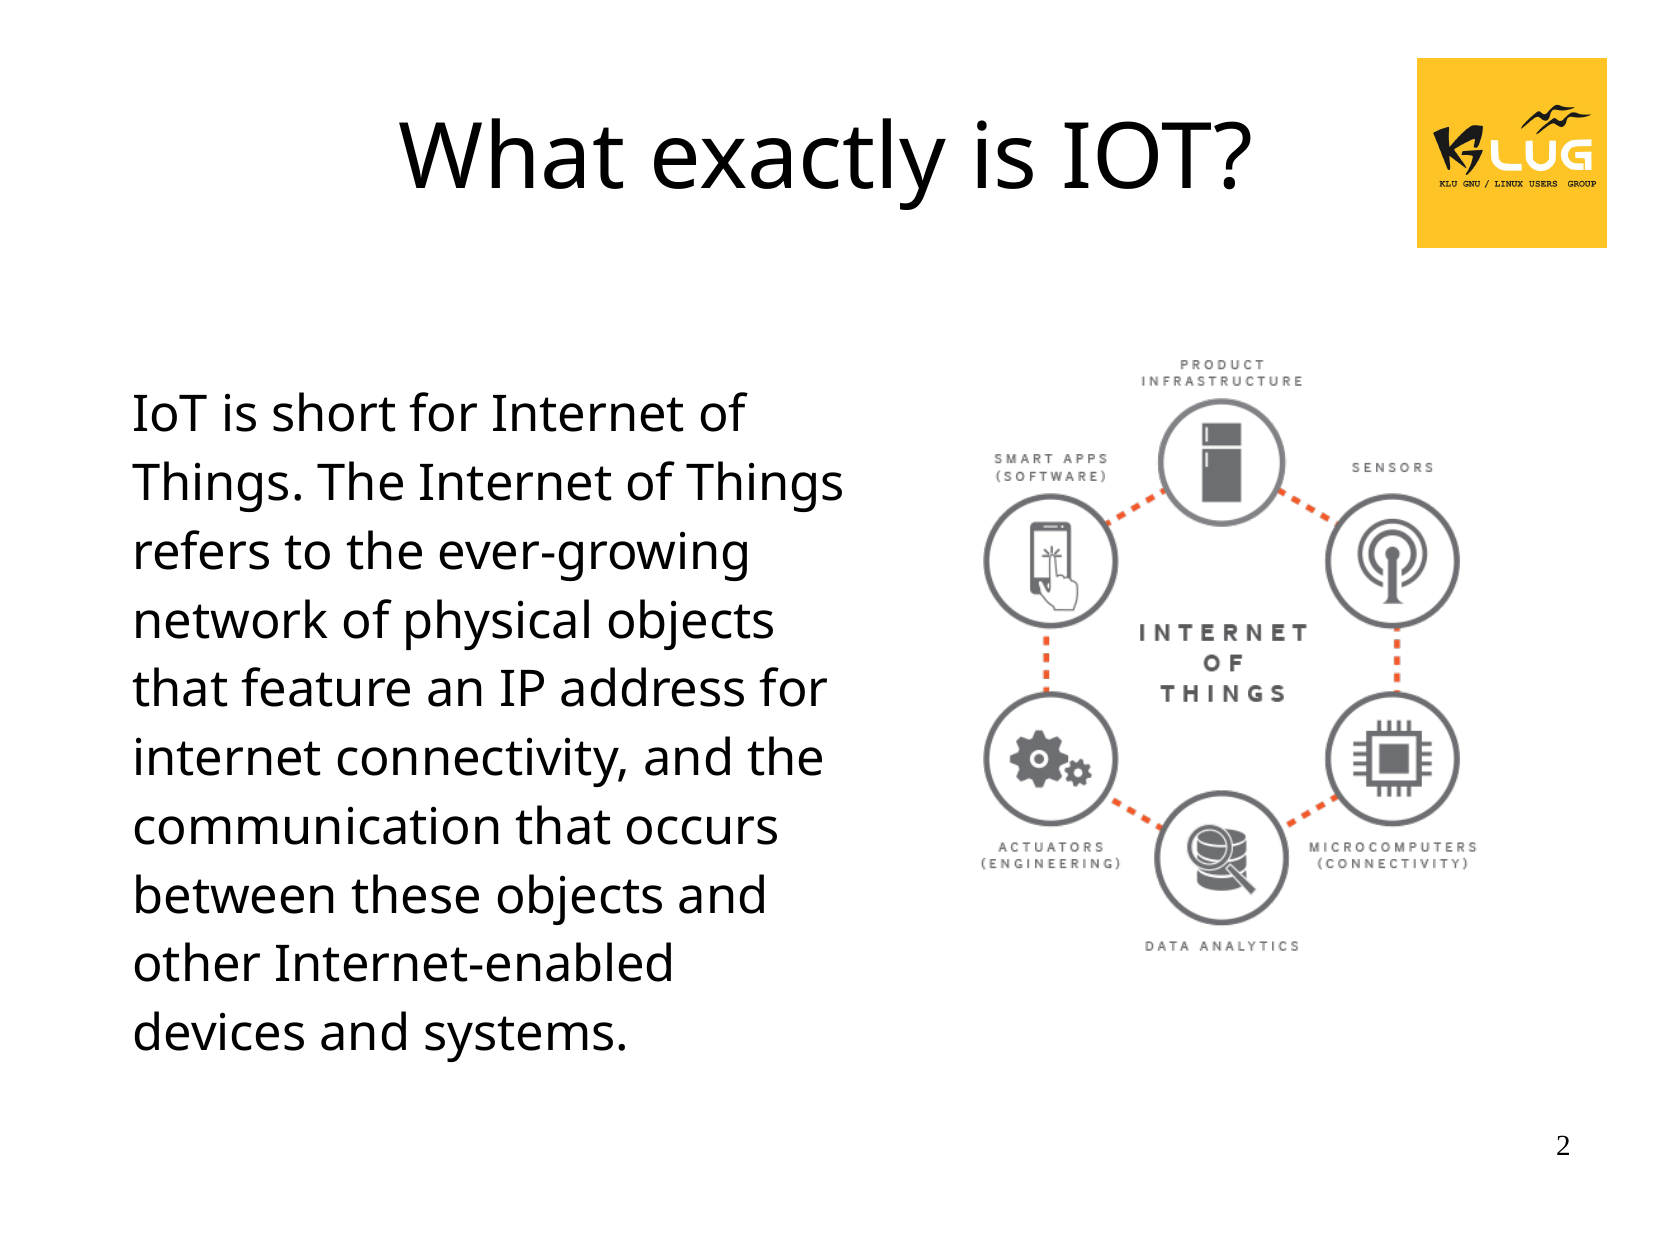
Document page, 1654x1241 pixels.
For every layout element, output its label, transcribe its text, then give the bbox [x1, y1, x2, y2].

picture [1417, 58, 1607, 249]
list IoT is short for Internet of Things. The Internet of Things refers to the ever-growing network of physical objects that feature an IP address for internet connectivity, and the communication that occurs between these objects and other Internet-enabled devices and systems. [70, 377, 851, 1098]
title What exactly is IOT? [82, 49, 1571, 257]
picture [873, 354, 1583, 957]
